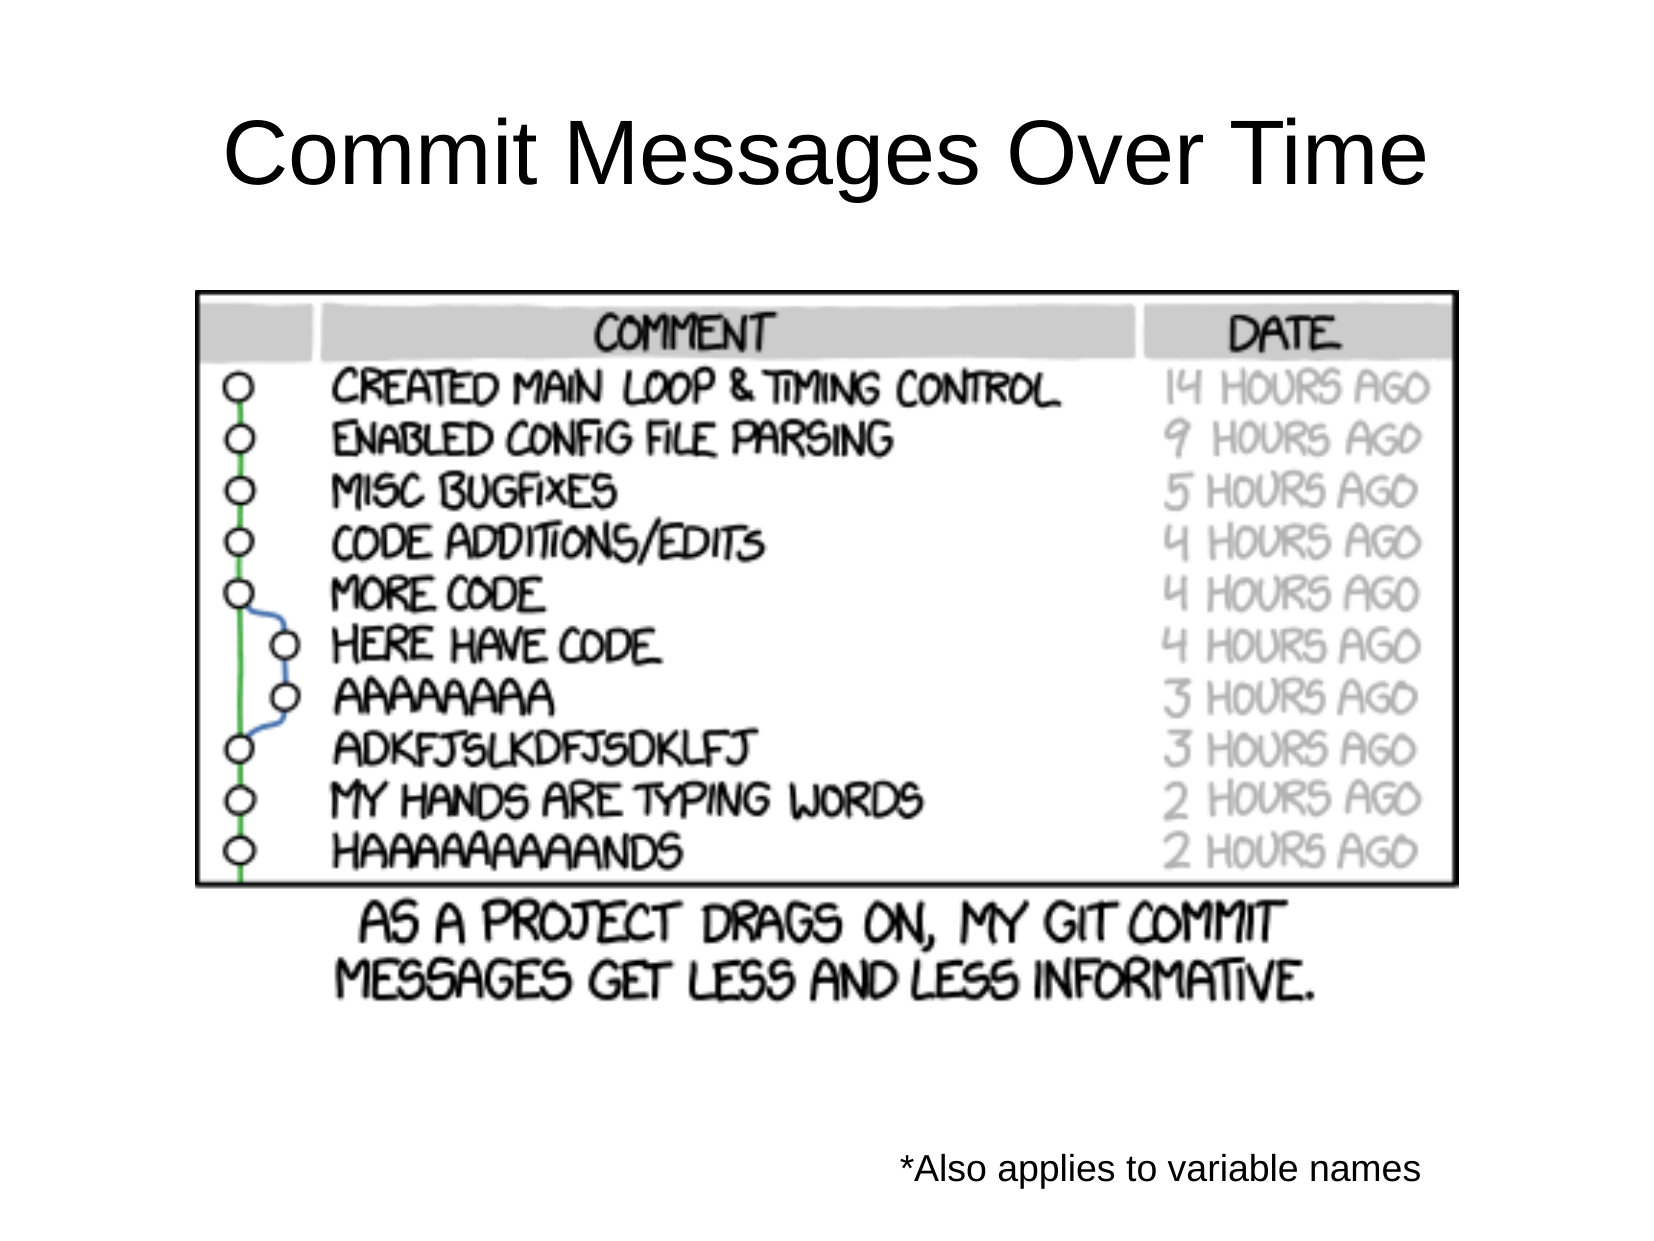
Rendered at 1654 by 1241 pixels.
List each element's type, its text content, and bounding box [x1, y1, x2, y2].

title Commit Messages Over Time [82, 49, 1571, 257]
text_box *Also applies to variable names [885, 1140, 1437, 1197]
picture [195, 290, 1459, 1010]
